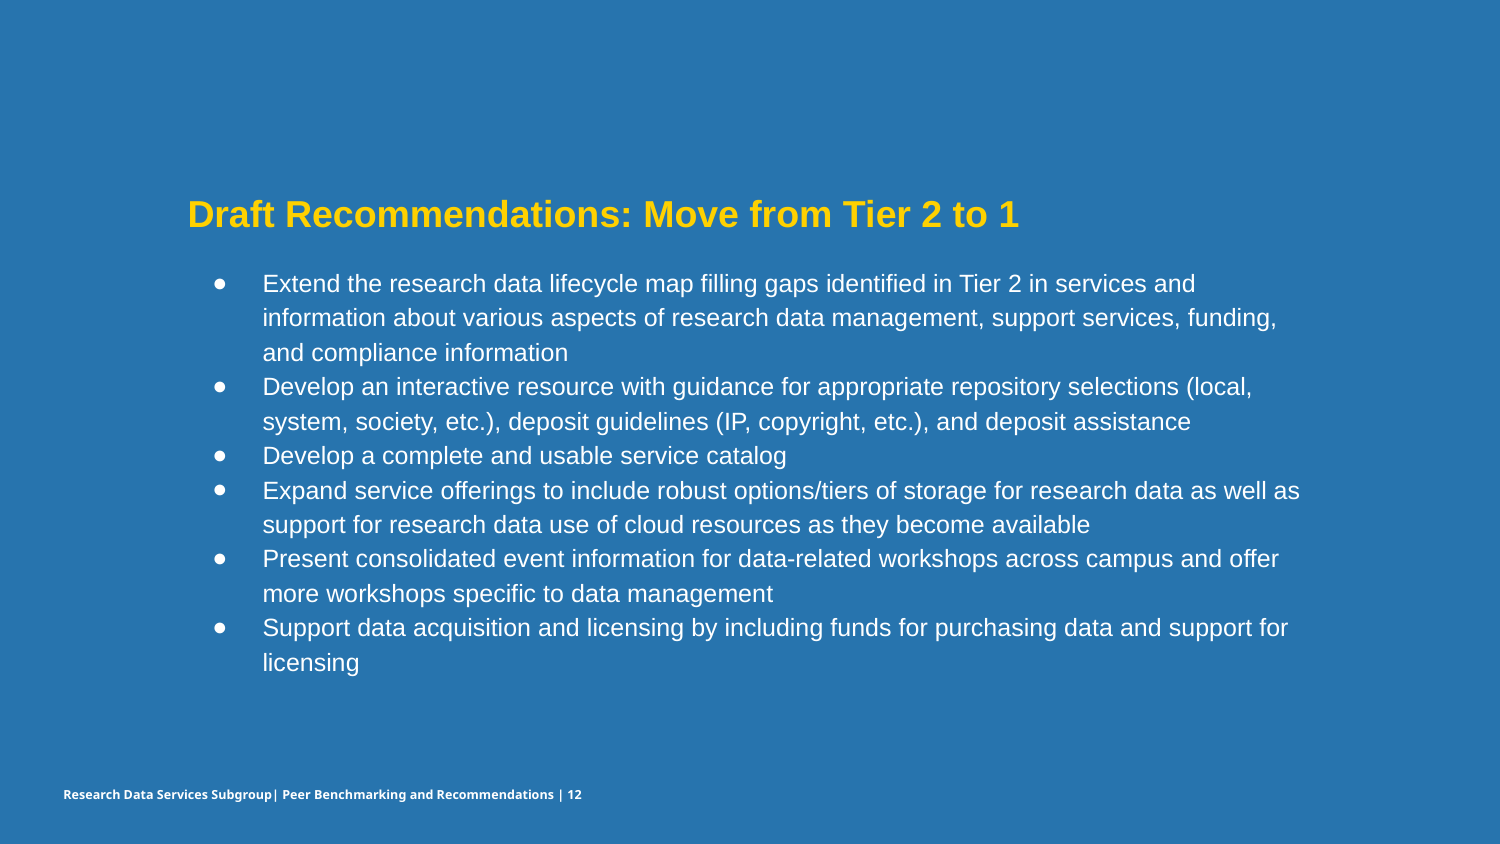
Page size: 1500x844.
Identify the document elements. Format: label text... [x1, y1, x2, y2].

list Extend the research data lifecycle map filling gaps identified in Tier 2 in services and information about various aspects of research data management, support services, funding, and compliance information Develop an interactive resource with guidance for appropriate repository selections (local, system, society, etc.), deposit guidelines (IP, copyright, etc.), and deposit assistance Develop a complete and usable service catalog Expand service offerings to include robust options/tiers of storage for research data as well as support for research data use of cloud resources as they become available Present consolidated event information for data-related workshops across campus and offer more workshops specific to data management Support data acquisition and licensing by including funds for purchasing data and support for licensing [187, 263, 1312, 684]
title Draft Recommendations: Move from Tier 2 to 1 [187, 138, 1313, 236]
